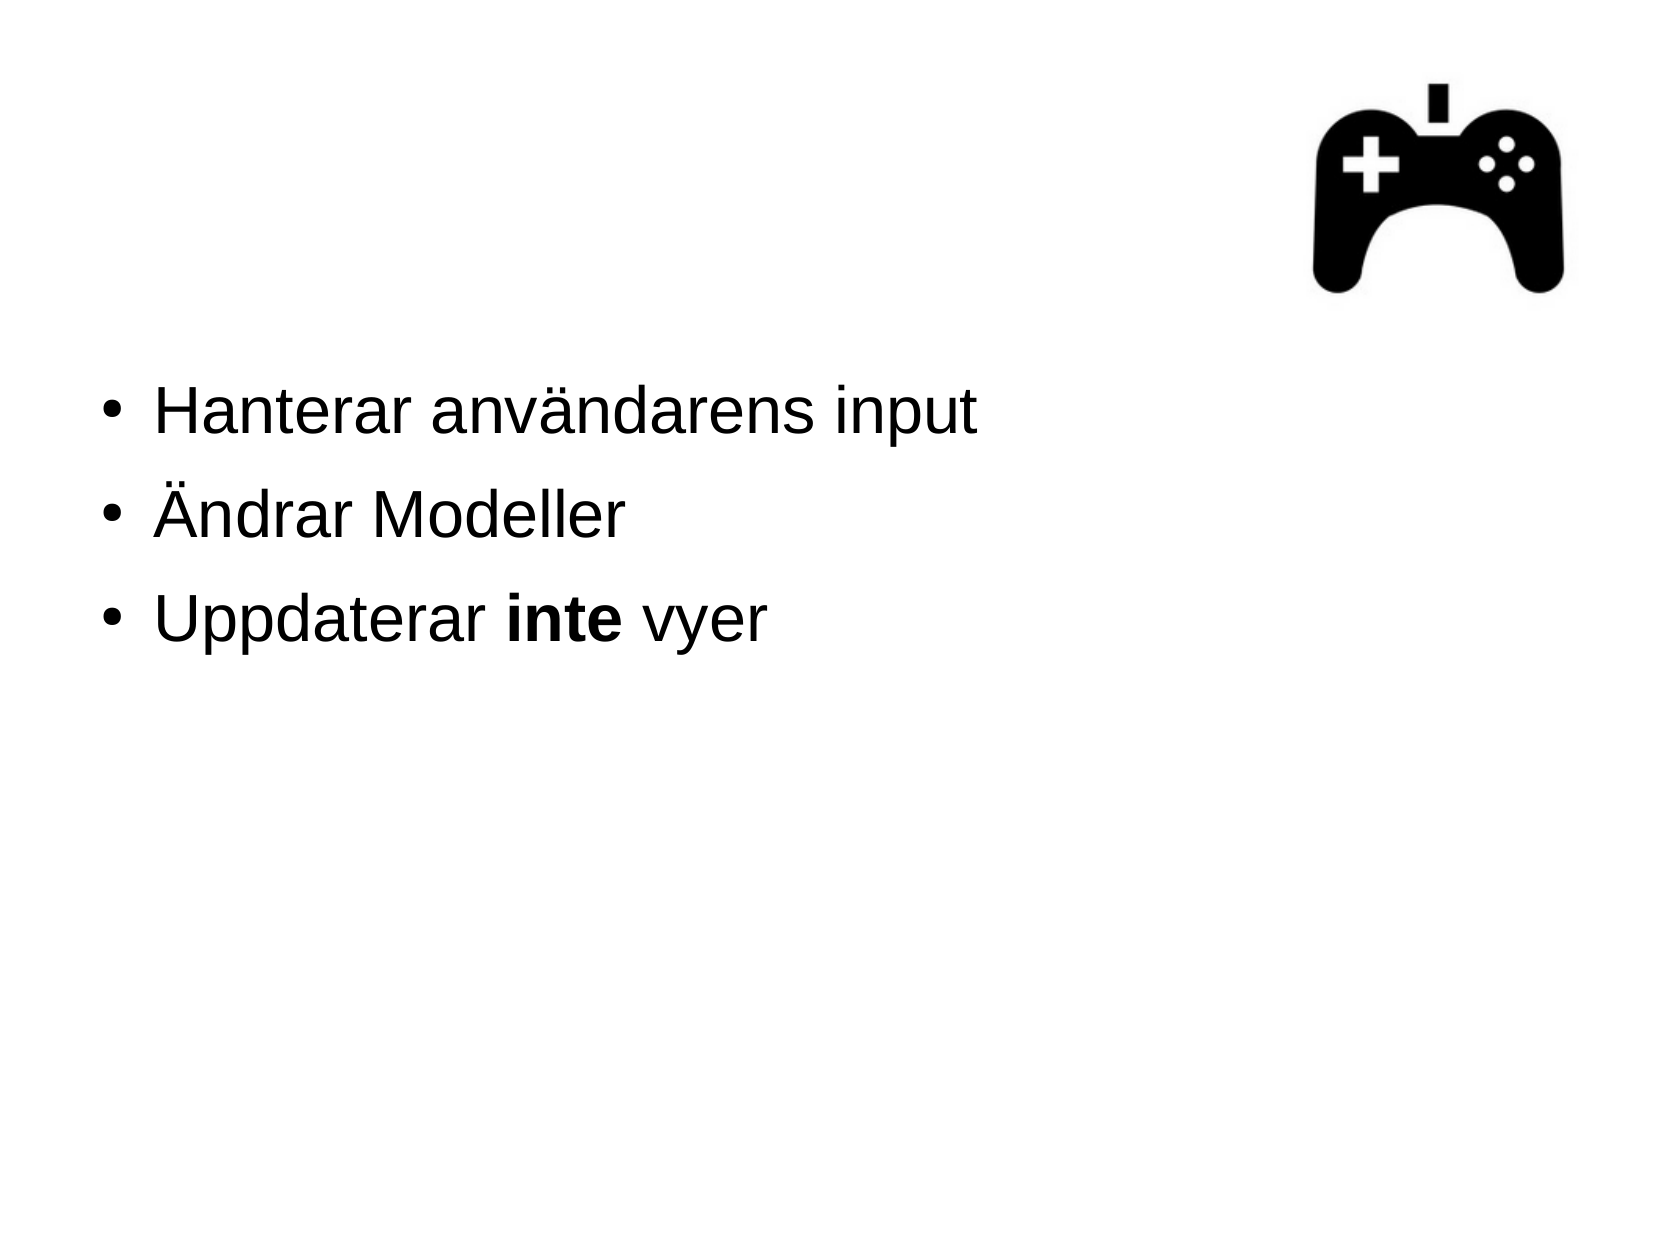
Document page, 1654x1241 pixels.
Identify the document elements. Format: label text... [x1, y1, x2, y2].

picture [1290, 45, 1597, 331]
list Hanterar användarens input Ändrar Modeller Uppdaterar inte vyer [82, 372, 1571, 1093]
